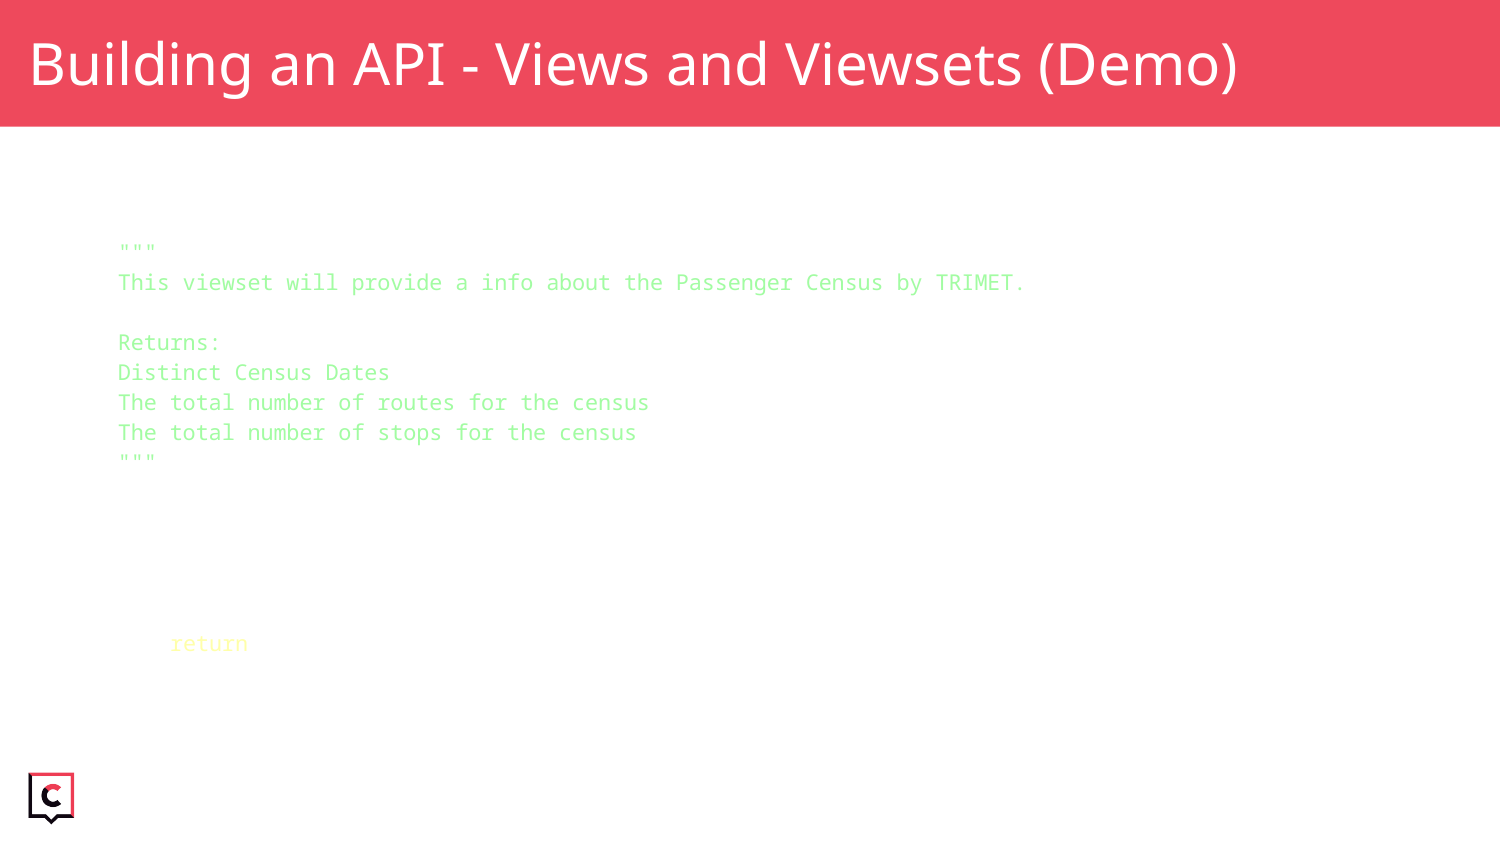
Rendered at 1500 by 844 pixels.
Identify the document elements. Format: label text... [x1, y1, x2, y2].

list class PassengerCensusInfoViewSet(viewsets.ViewSetMixin, generics.ListAPIView): """ This viewset will provide a info about the Passenger Census by TRIMET. Returns: Distinct Census Dates The total number of routes for the census The total number of stops for the census """ serializer_class = PassengerCensusInfoSerializer def list(self, request, *args, **kwargs): census = PassengerCensus.objects.all() census = getCensusTotals(census) return Response(census) [51, 189, 1449, 750]
title Building an API - Views and Viewsets (Demo) [13, 12, 1412, 107]
picture [19, 764, 82, 830]
